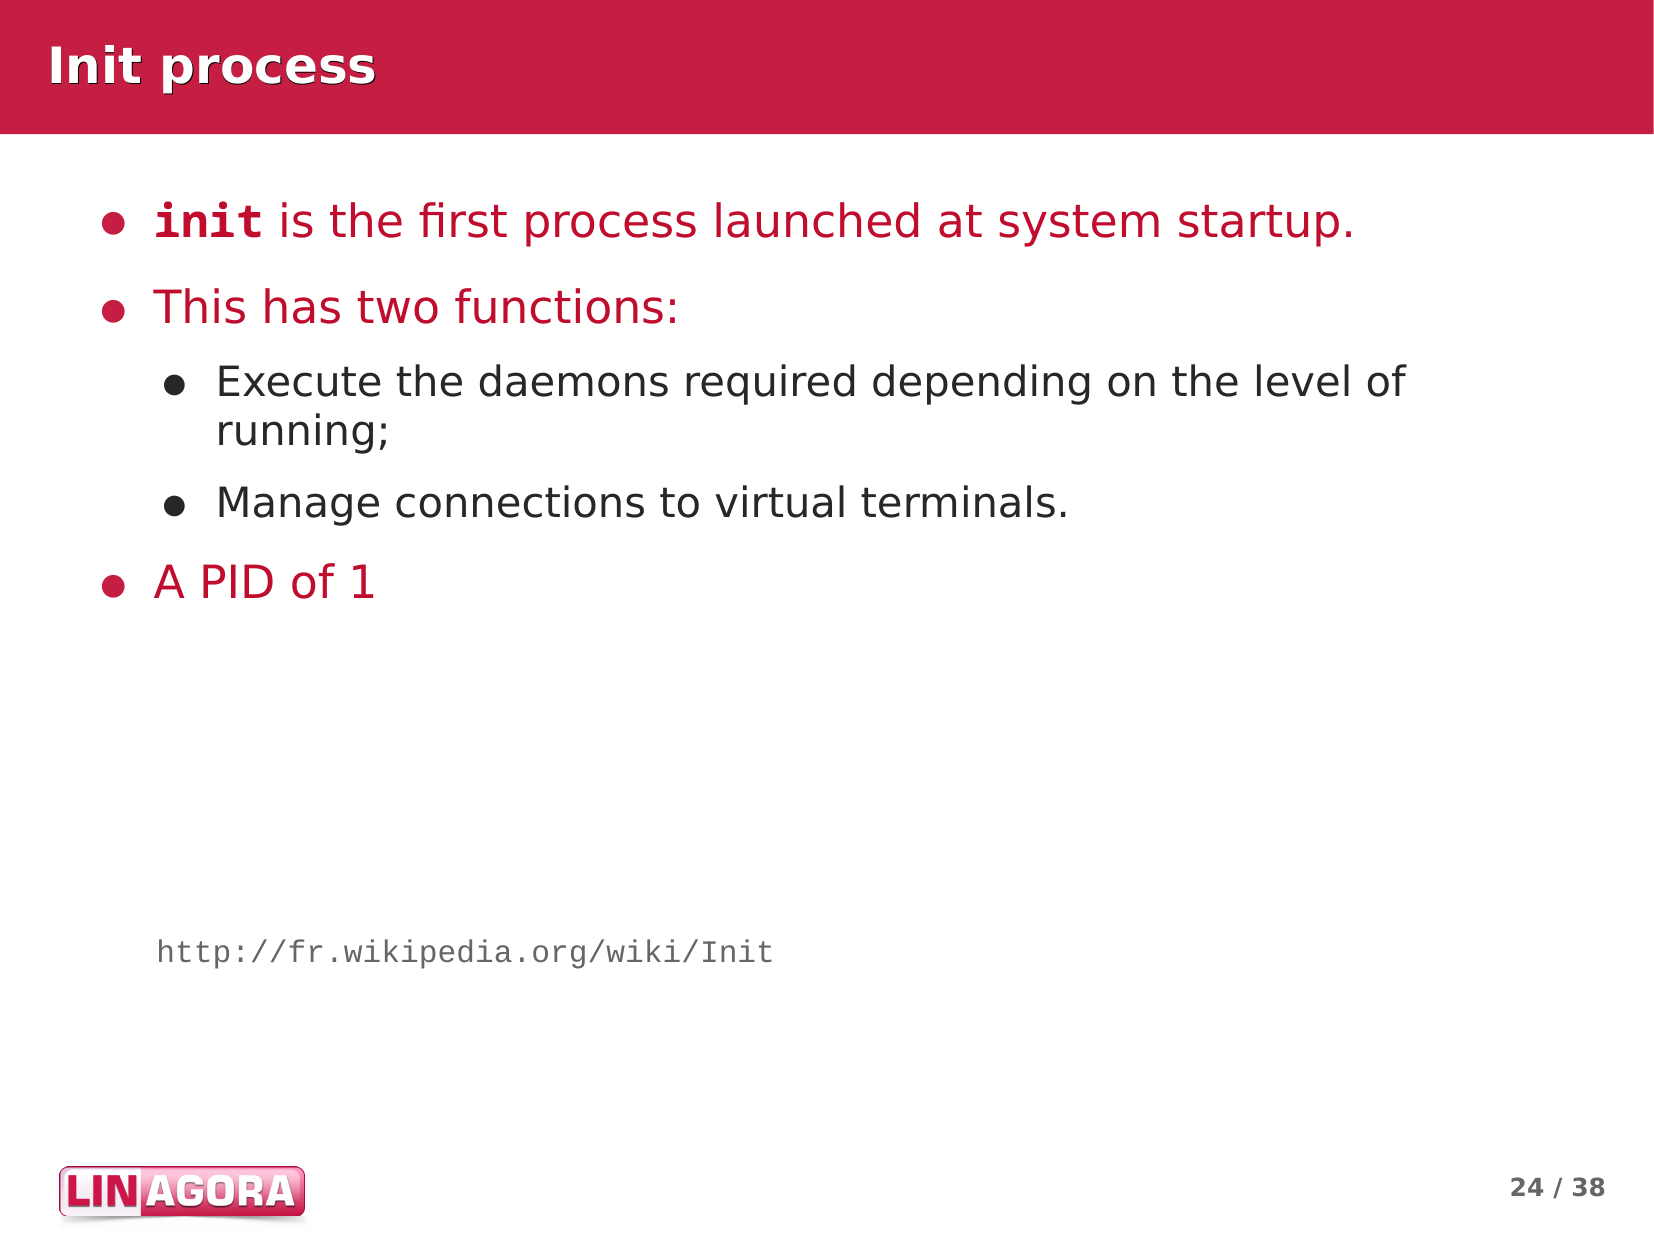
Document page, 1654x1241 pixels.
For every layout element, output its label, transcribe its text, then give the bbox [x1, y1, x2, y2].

text_box http://fr.wikipedia.org/wiki/Init [141, 928, 1512, 981]
picture [59, 1166, 308, 1229]
list init is the first process launched at system startup. This has two functions: Execute the daemons required depending on the level of running; Manage connections to virtual terminals. A PID of 1 [82, 188, 1571, 1134]
title Init process [47, 7, 1624, 126]
